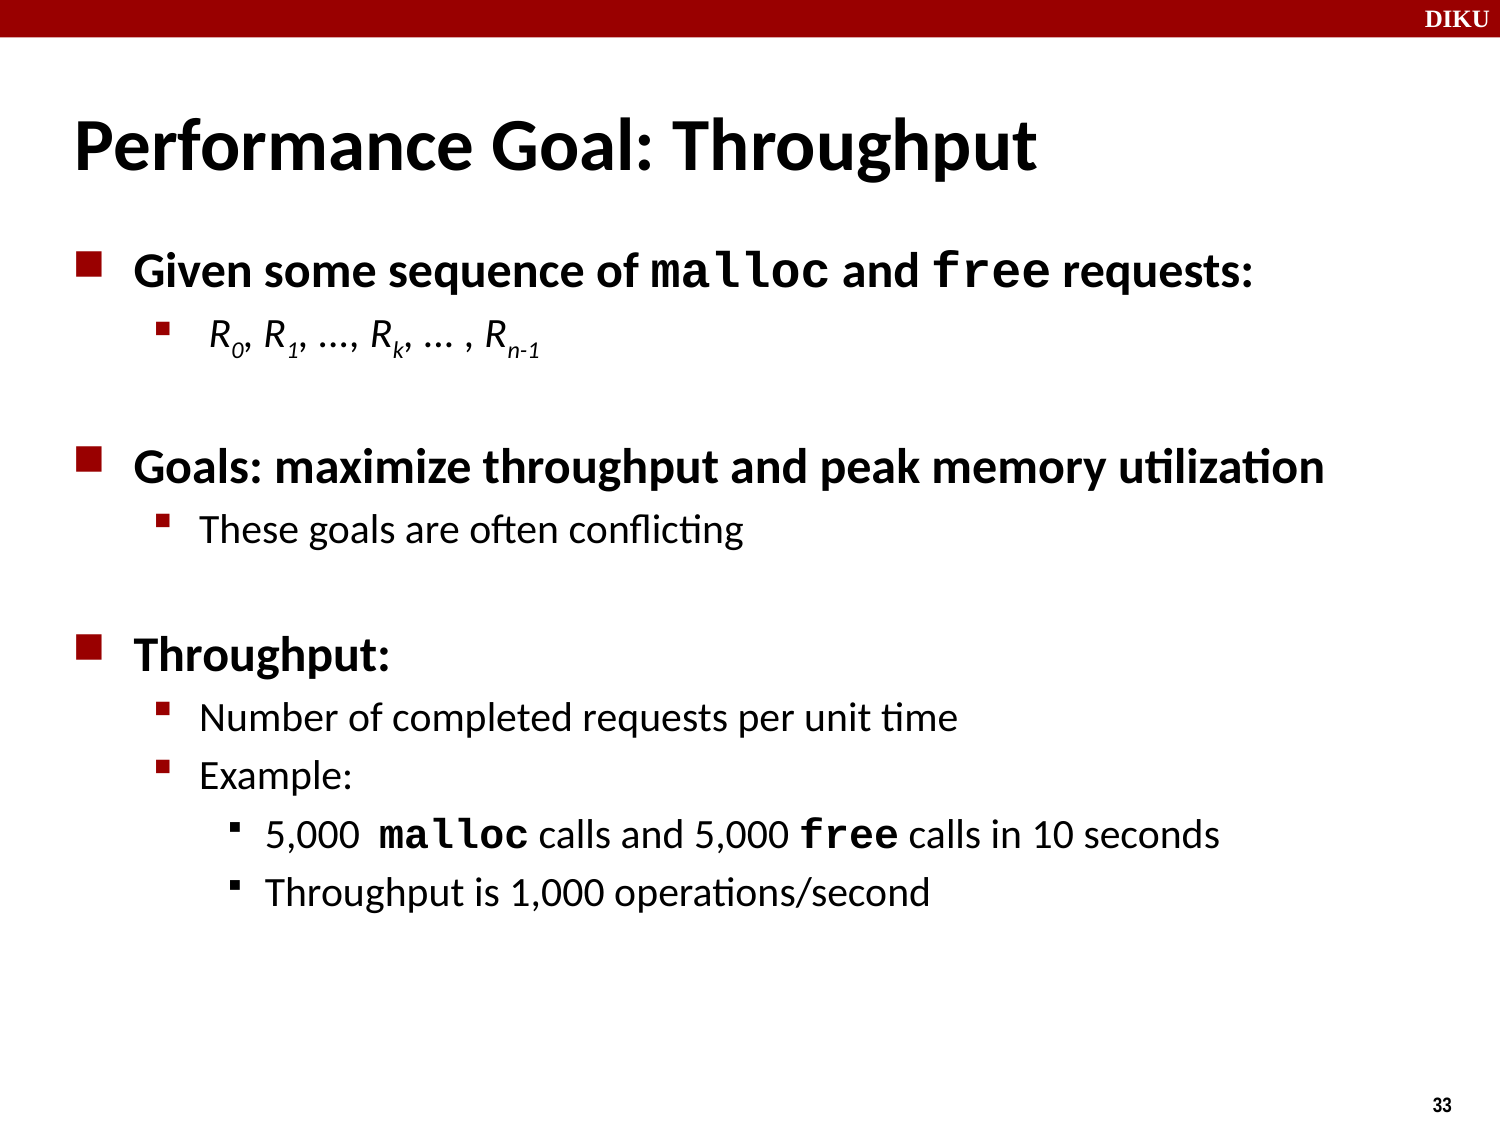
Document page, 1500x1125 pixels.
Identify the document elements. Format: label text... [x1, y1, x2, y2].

text_box Given some sequence of malloc and free requests: R0, R1, ..., Rk, ... , Rn-1 Goals: maximize throughput and peak memory utilization These goals are often conflicting Throughput: Number of completed requests per unit time Example: 5,000 malloc calls and 5,000 free calls in 10 seconds Throughput is 1,000 operations/second [62, 230, 1490, 1088]
text_box Performance Goal: Throughput [59, 93, 1319, 188]
